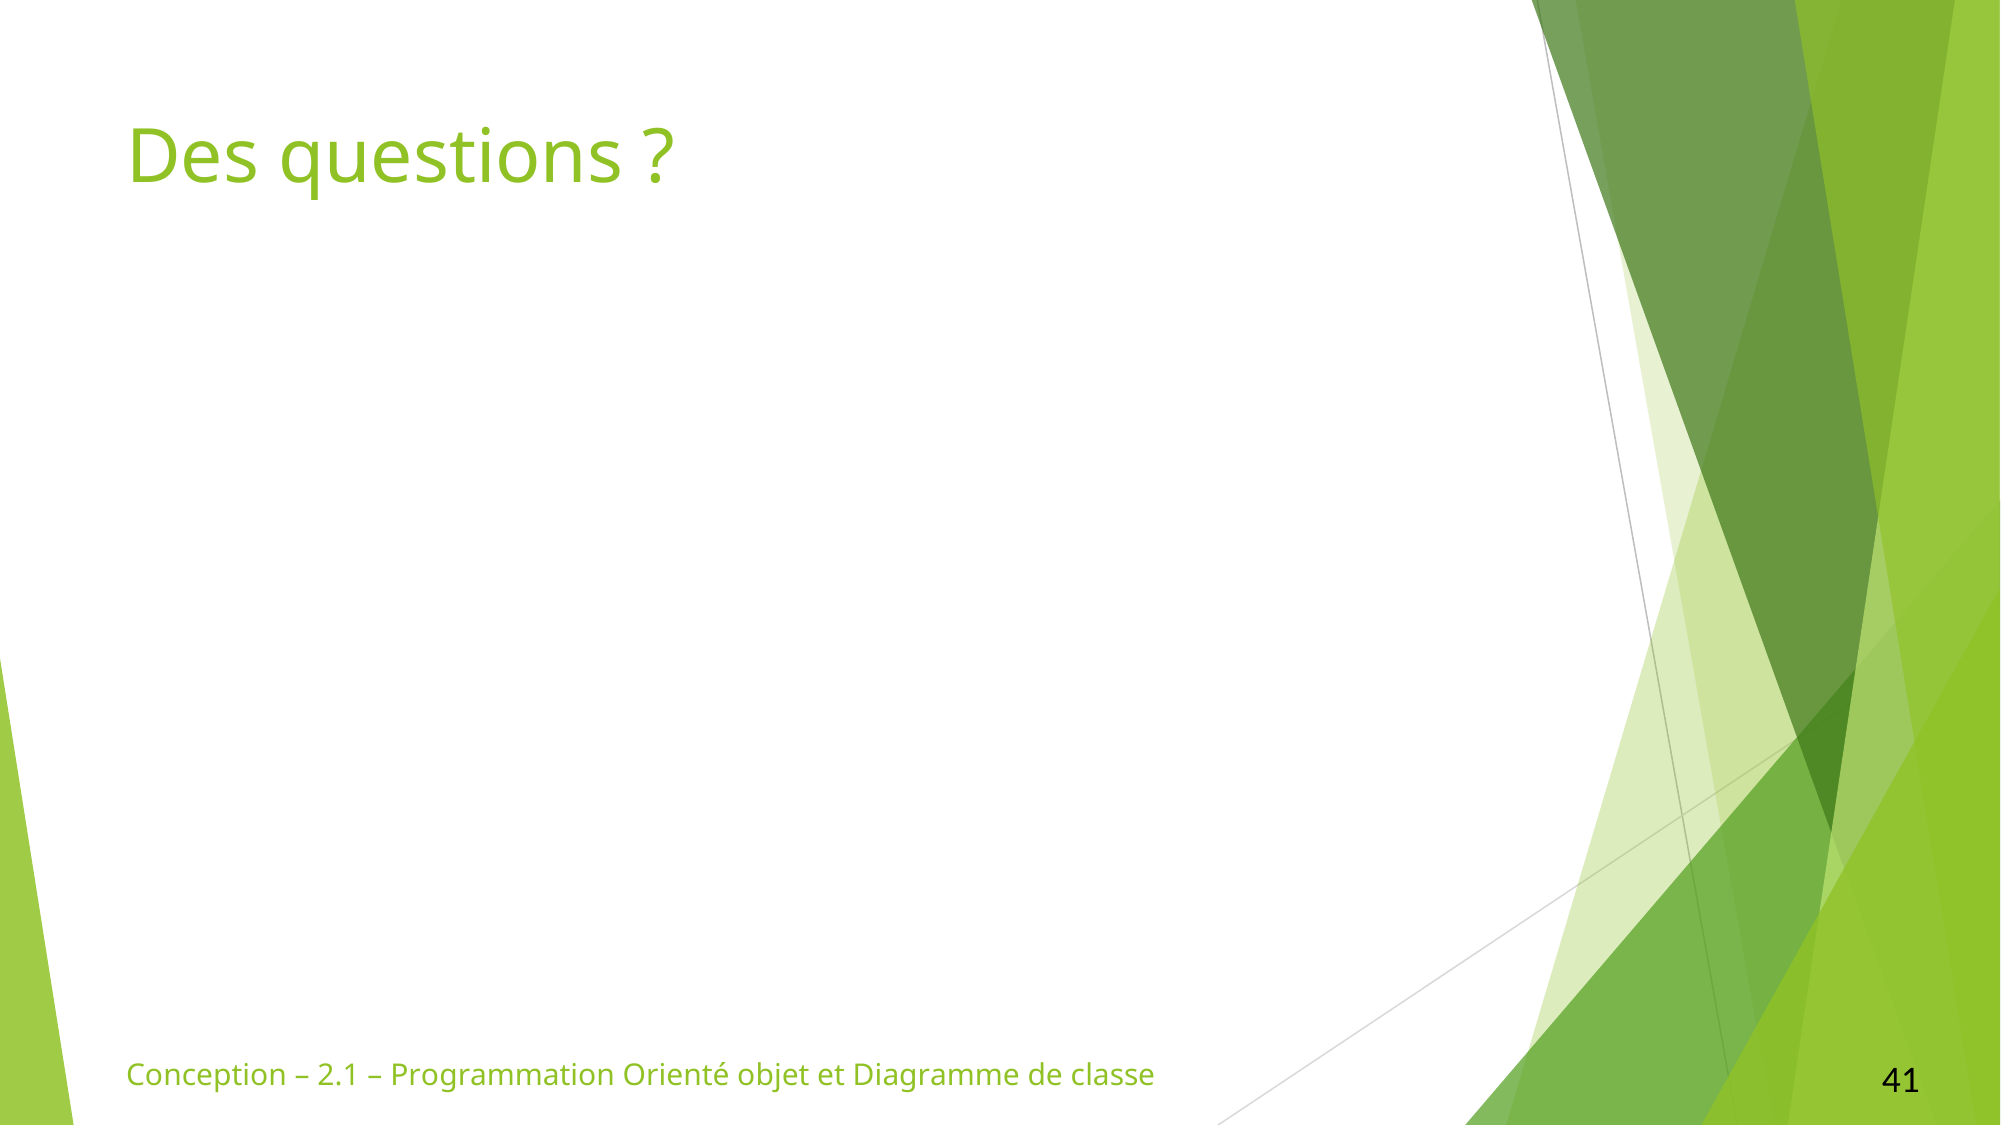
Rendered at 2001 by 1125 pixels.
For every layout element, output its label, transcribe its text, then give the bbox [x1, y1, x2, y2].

text_box 40 [1866, 1047, 1979, 1108]
text_box Conception – 2.1 – Programmation Orienté objet et Diagramme de classe [111, 1047, 1210, 1109]
title Des questions ? [111, 99, 1522, 317]
